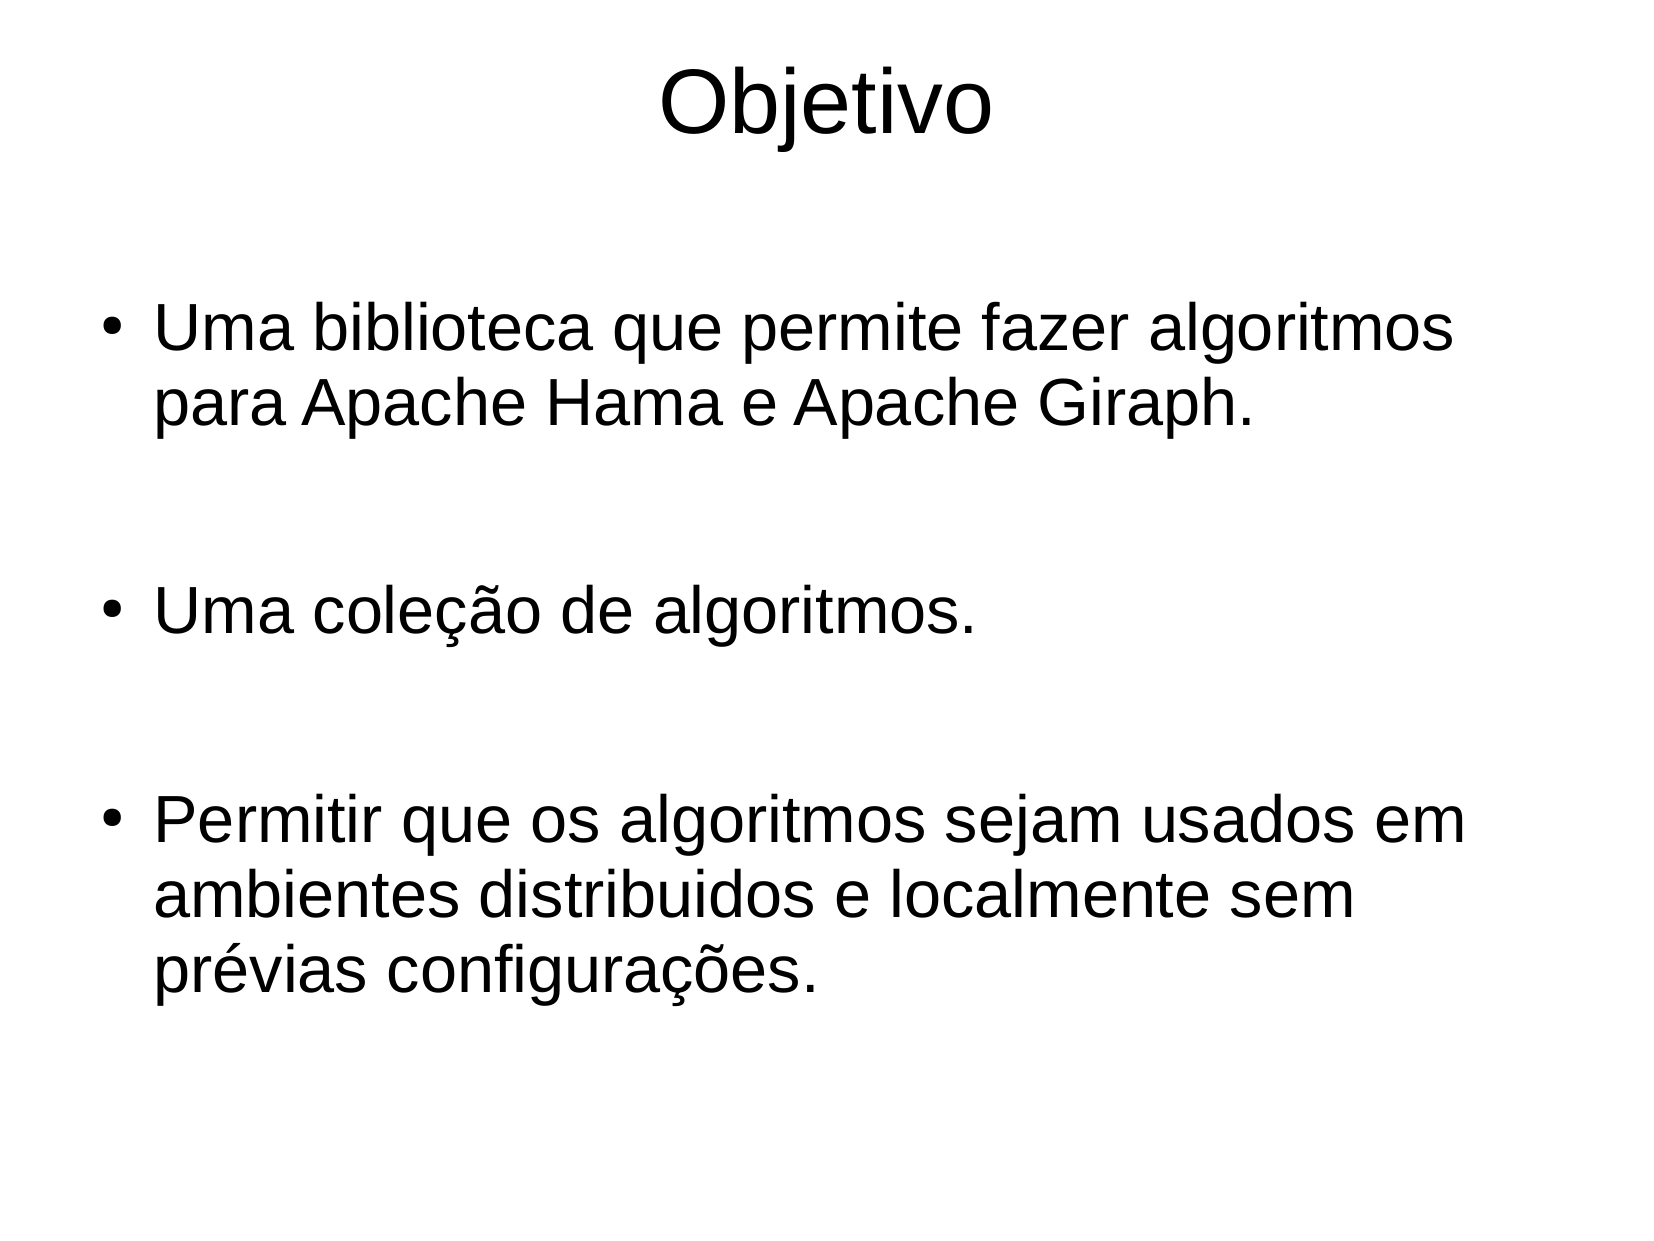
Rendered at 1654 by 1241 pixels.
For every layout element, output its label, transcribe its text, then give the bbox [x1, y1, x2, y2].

list Uma biblioteca que permite fazer algoritmos para Apache Hama e Apache Giraph. Uma coleção de algoritmos. Permitir que os algoritmos sejam usados em ambientes distribuidos e localmente sem prévias configurações. [82, 290, 1571, 1010]
title Objetivo [82, 49, 1571, 257]
